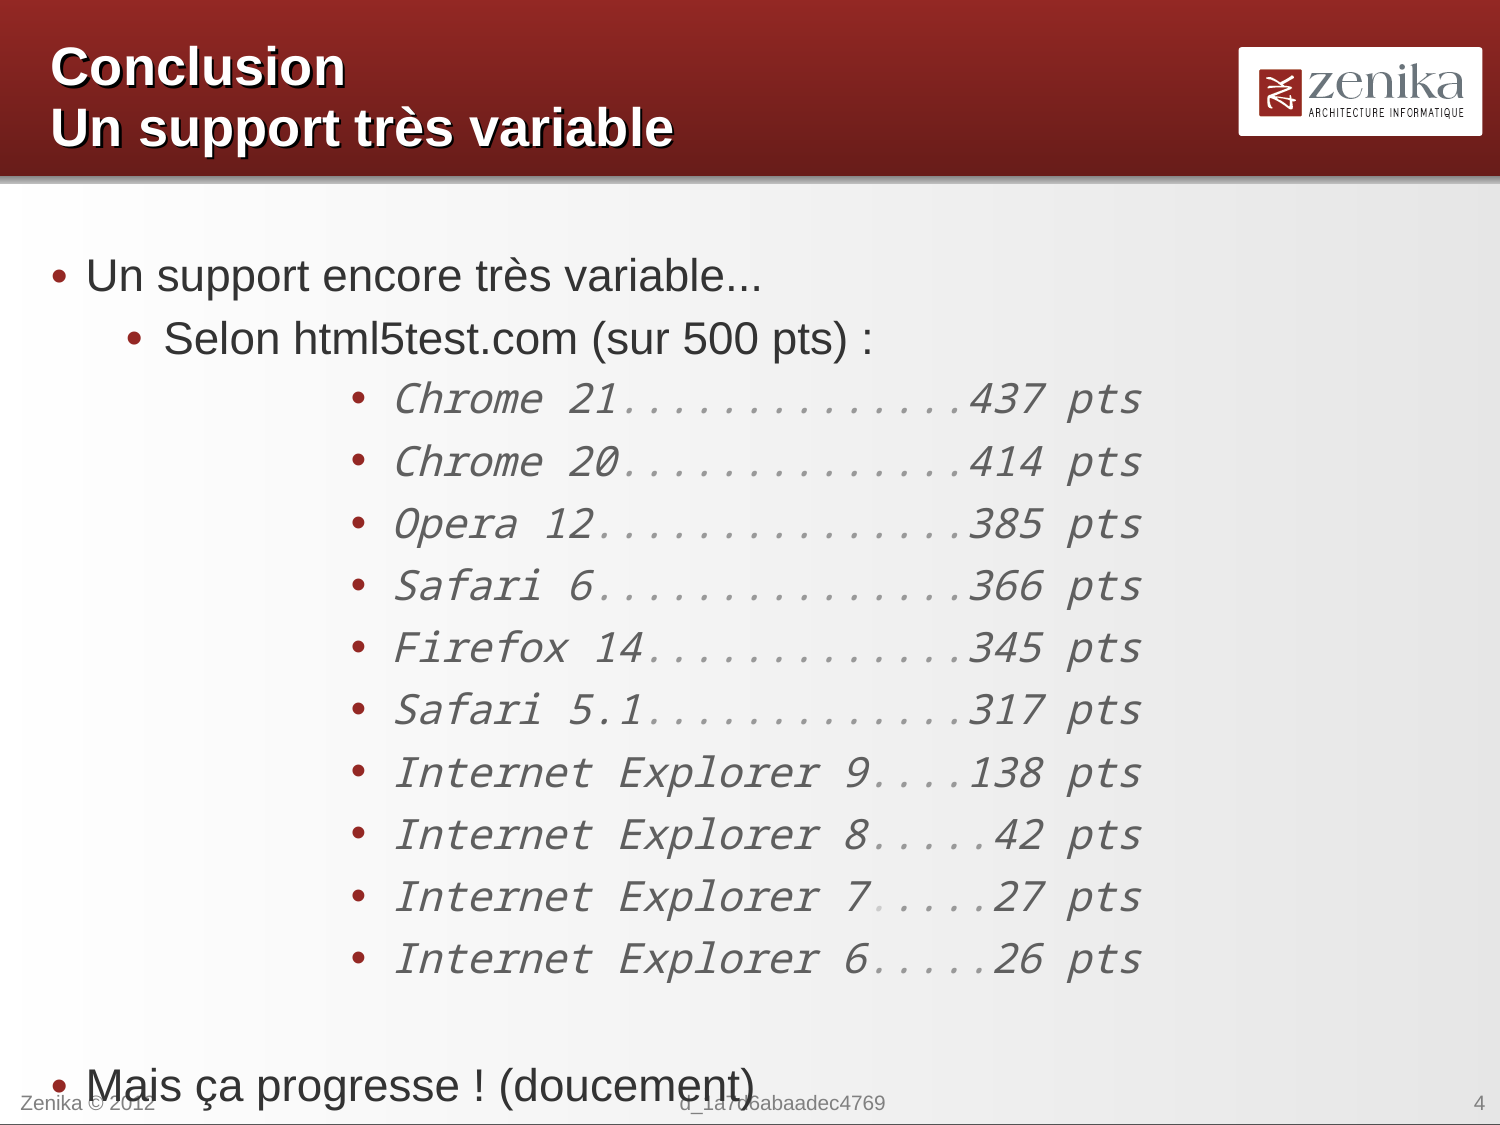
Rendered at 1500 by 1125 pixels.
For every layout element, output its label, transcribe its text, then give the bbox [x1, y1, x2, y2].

picture [1257, 58, 1464, 125]
list Un support encore très variable... Selon html5test.com (sur 500 pts) : Chrome 21..............437 pts Chrome 20..............414 pts Opera 12...............385 pts Safari 6...............366 pts Firefox 14.............345 pts Safari 5.1.............317 pts Internet Explorer 9....138 pts Internet Explorer 8.....42 pts Internet Explorer 7.....27 pts Internet Explorer 6.....26 pts Mais ça progresse ! (doucement) http://caniuse.com/ [50, 249, 1435, 1079]
title Conclusion Un support très variable [50, 15, 1206, 180]
